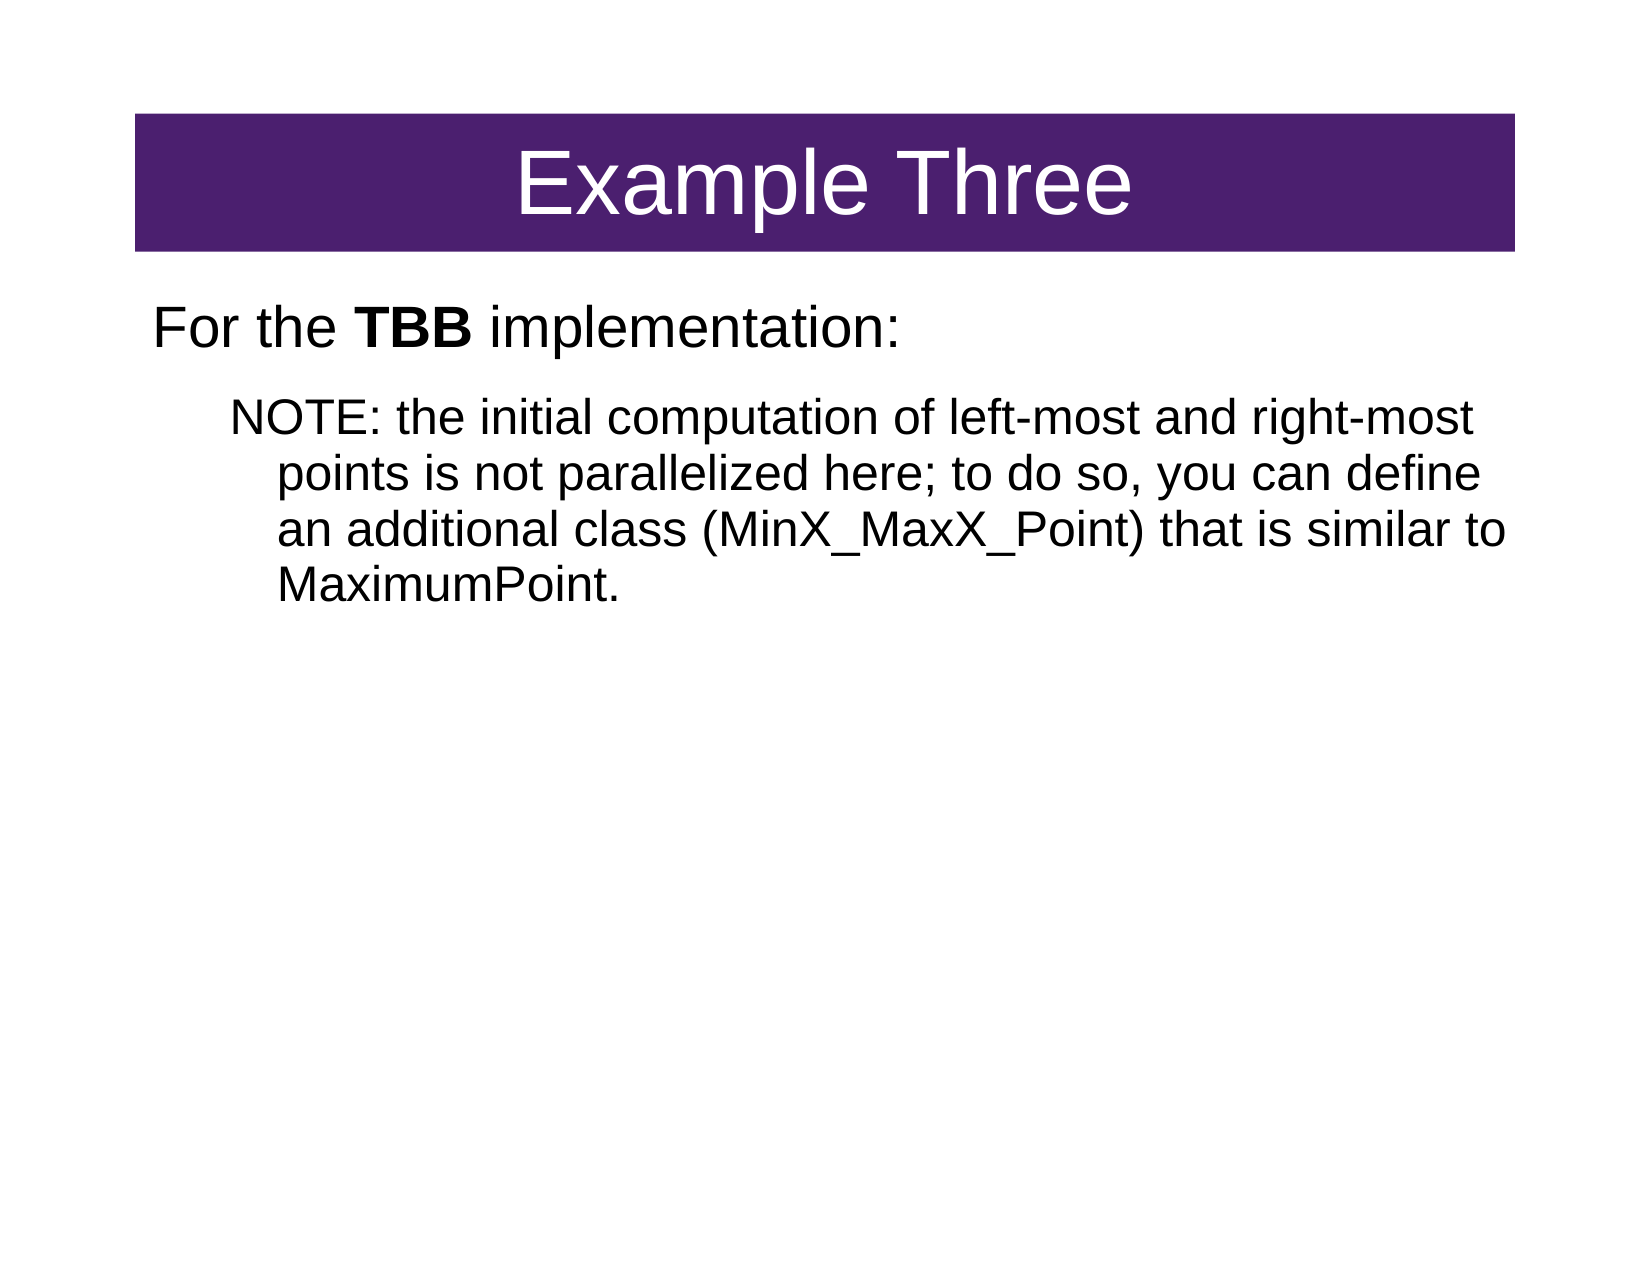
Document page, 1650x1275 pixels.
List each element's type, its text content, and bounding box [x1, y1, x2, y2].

title Example Three [135, 113, 1515, 252]
list For the TBB implementation: NOTE: the initial computation of left-most and right-most points is not parallelized here; to do so, you can define an additional class (MinX_MaxX_Point) that is similar to MaximumPoint. [135, 294, 1515, 1079]
